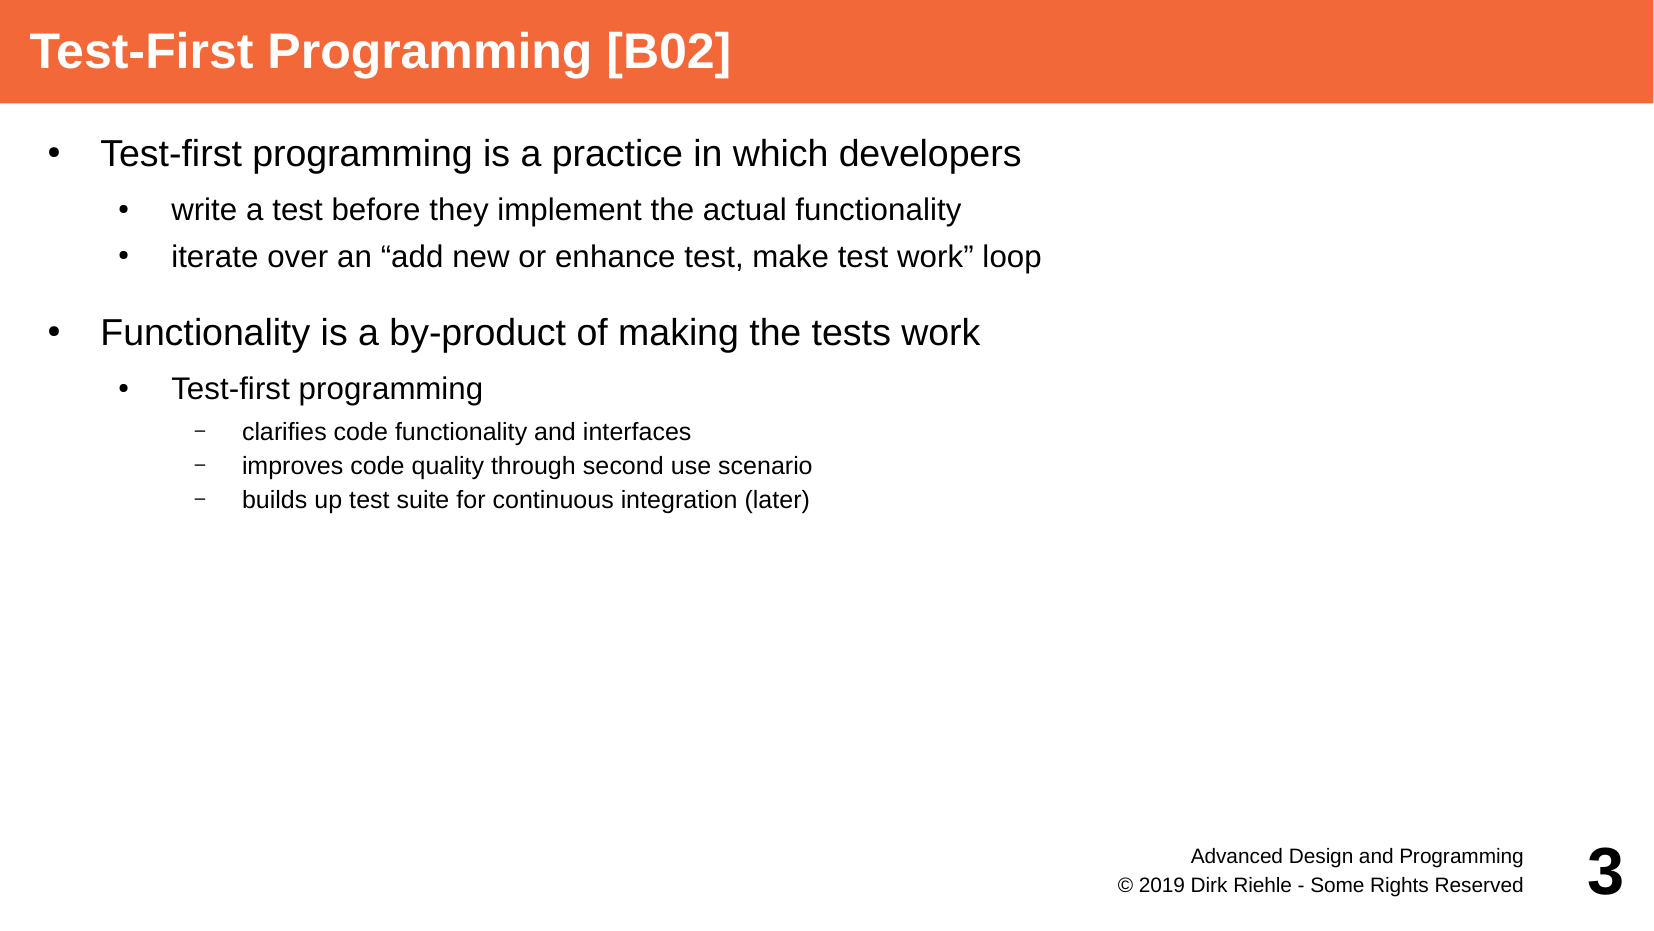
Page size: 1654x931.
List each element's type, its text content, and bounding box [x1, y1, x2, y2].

title Test-First Programming [B02] [0, 0, 1654, 104]
list Test-first programming is a practice in which developers write a test before they implement the actual functionality iterate over an “add new or enhance test, make test work” loop Functionality is a by-product of making the tests work Test-first programming clarifies code functionality and interfaces improves code quality through second use scenario builds up test suite for continuous integration (later) [29, 132, 1625, 813]
